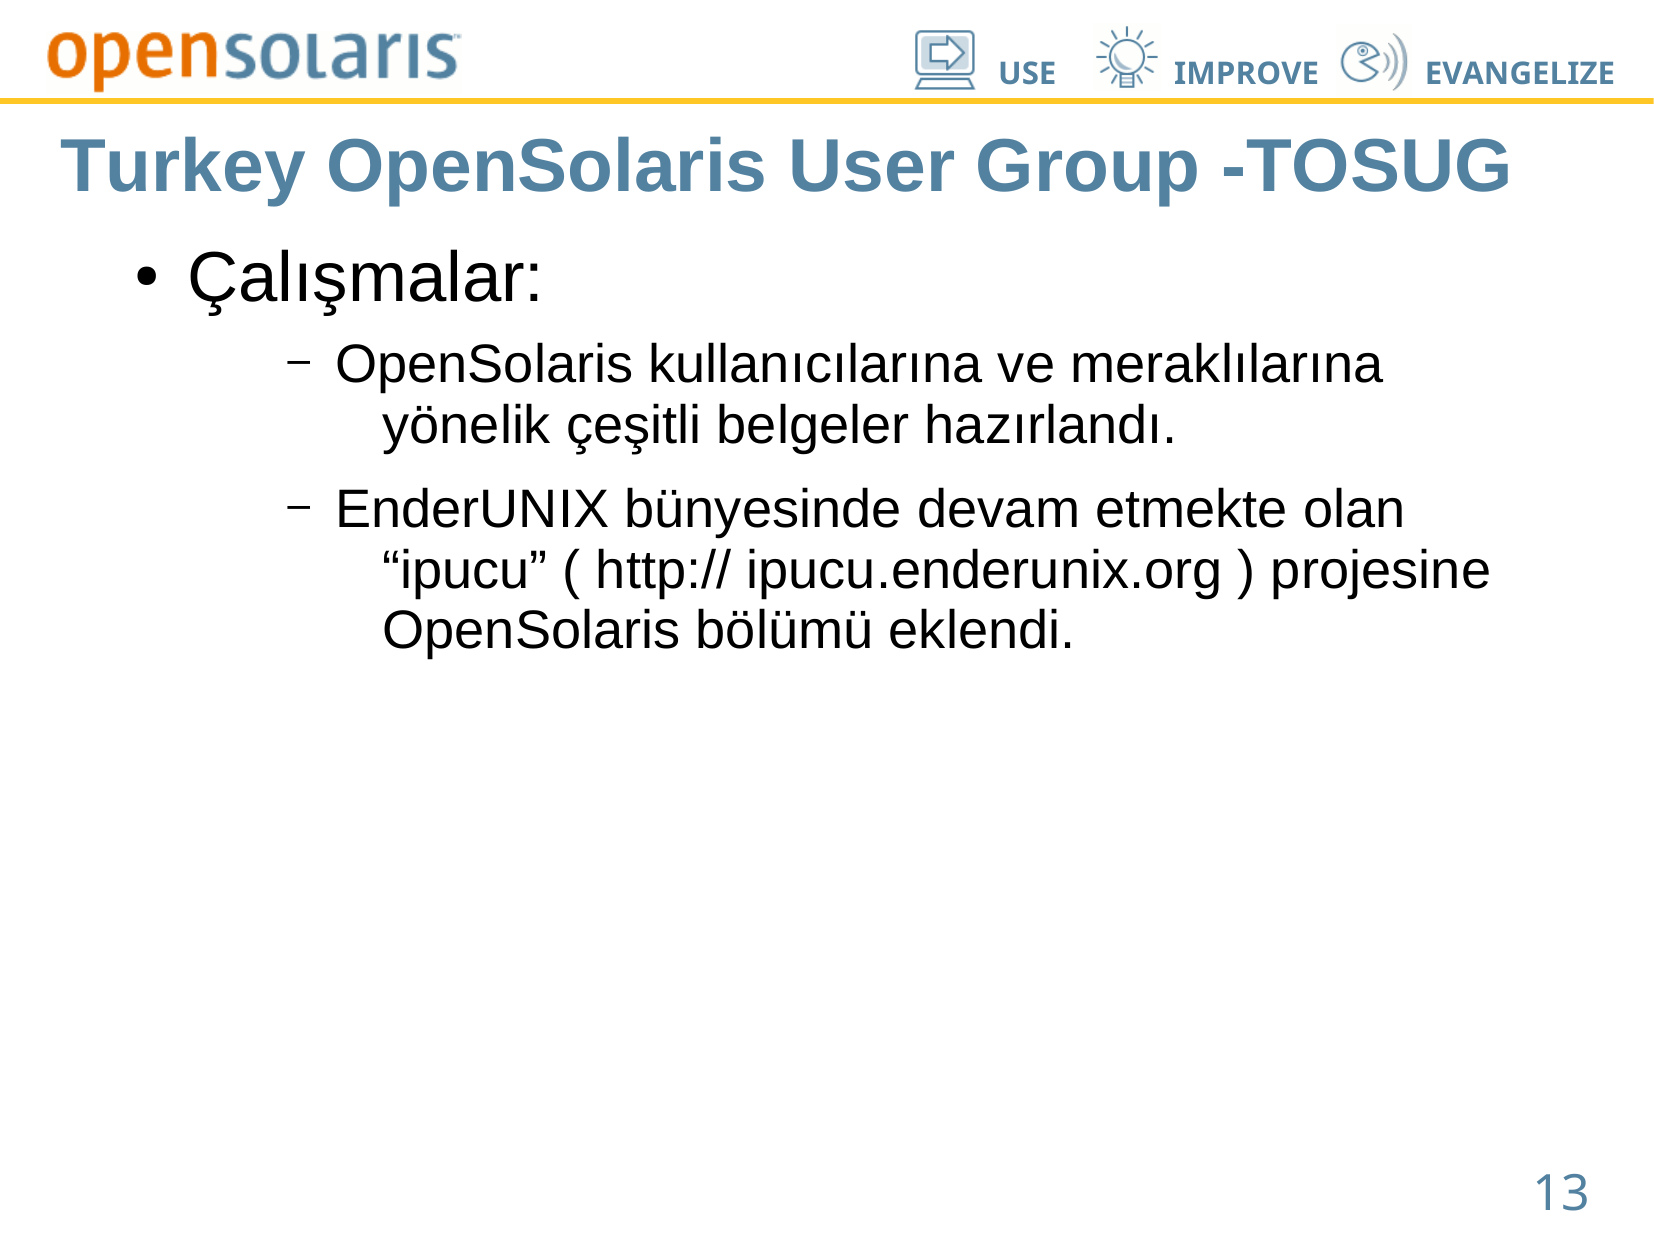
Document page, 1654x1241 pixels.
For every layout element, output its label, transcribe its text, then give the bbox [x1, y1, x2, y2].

list Çalışmalar: OpenSolaris kullanıcılarına ve meraklılarına yönelik çeşitli belgeler hazırlandı. EnderUNIX bünyesinde devam etmekte olan “ipucu” ( http:// ipucu.enderunix.org ) projesine OpenSolaris bölümü eklendi. [98, 237, 1556, 1151]
title Turkey OpenSolaris User Group -TOSUG [60, 120, 1534, 211]
picture [1336, 24, 1412, 98]
picture [907, 22, 983, 98]
picture [1093, 23, 1161, 91]
picture [46, 31, 462, 94]
